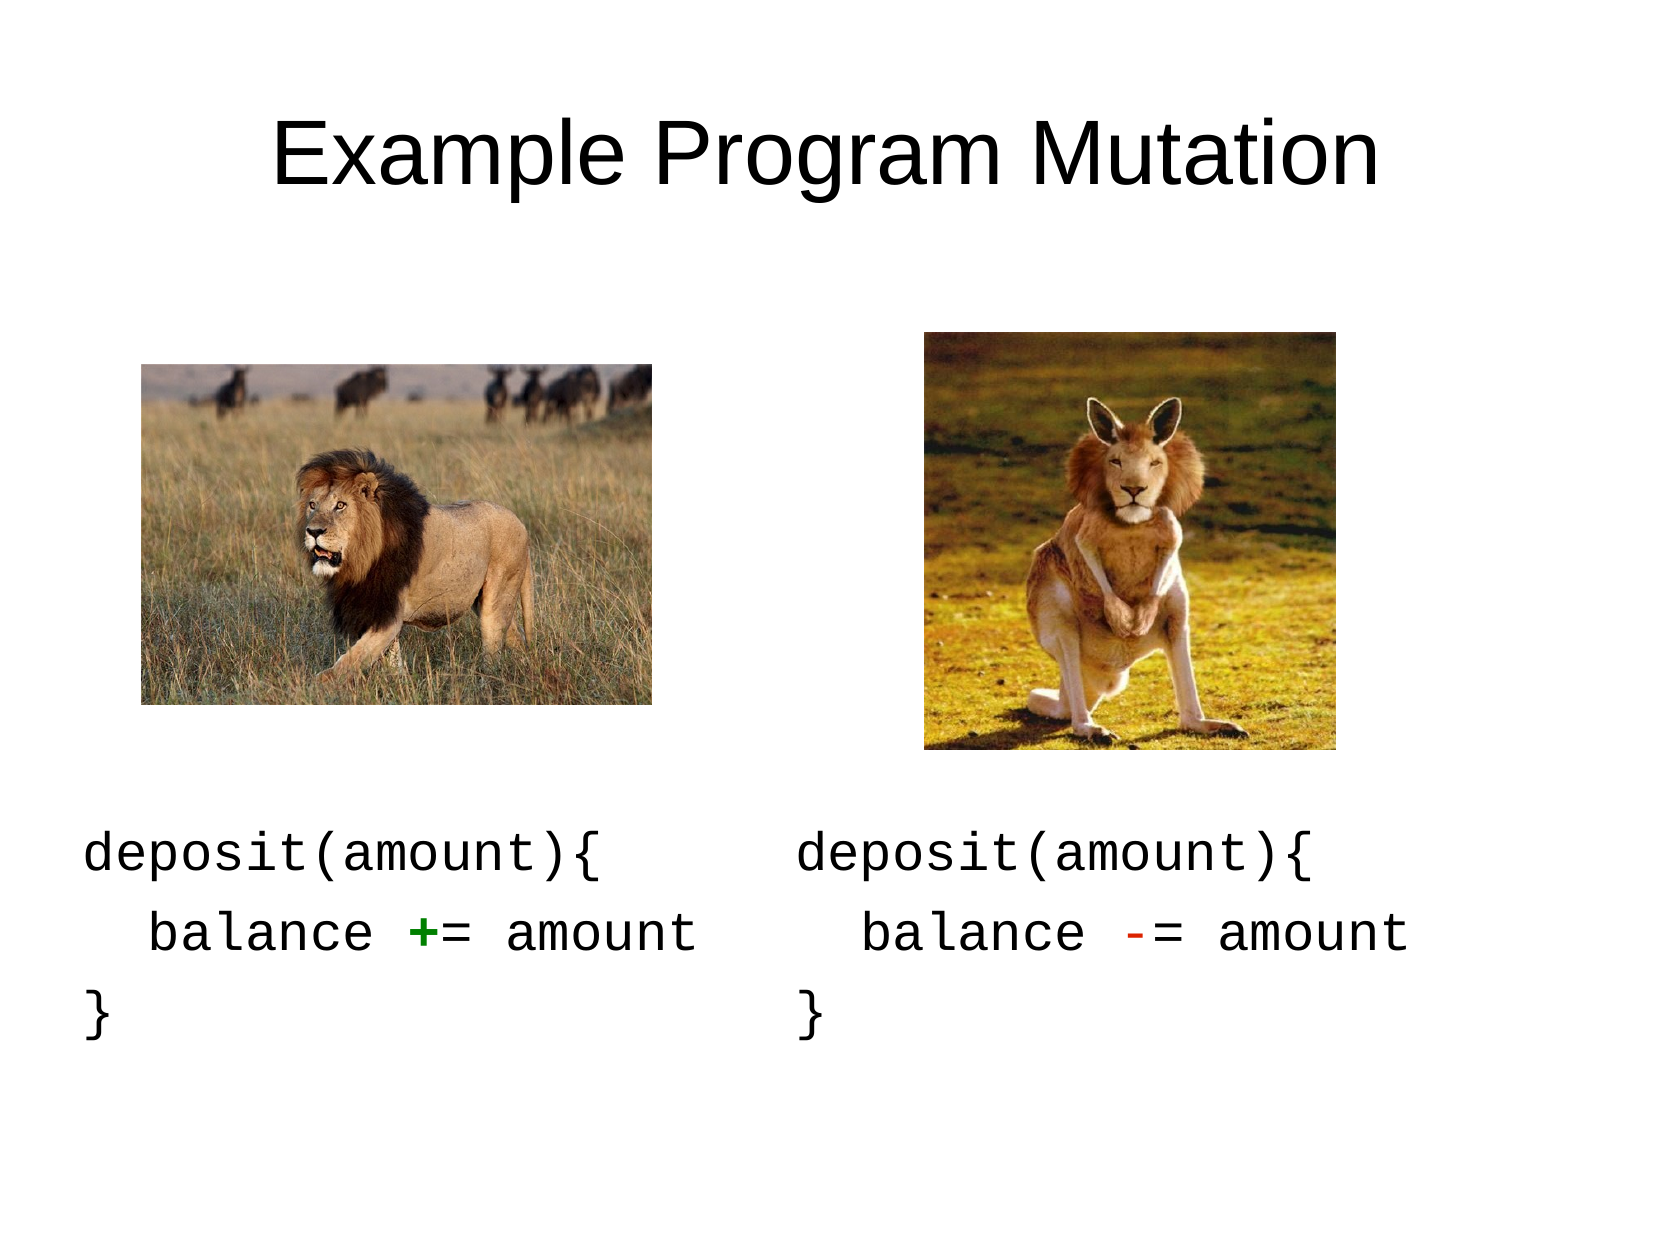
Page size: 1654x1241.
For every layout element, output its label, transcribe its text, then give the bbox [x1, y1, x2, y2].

list deposit(amount){ balance += amount } [82, 825, 706, 1141]
picture [141, 364, 652, 706]
title Example Program Mutation [82, 49, 1571, 257]
list deposit(amount){ balance -= amount } [795, 825, 1471, 1126]
picture [924, 332, 1336, 751]
